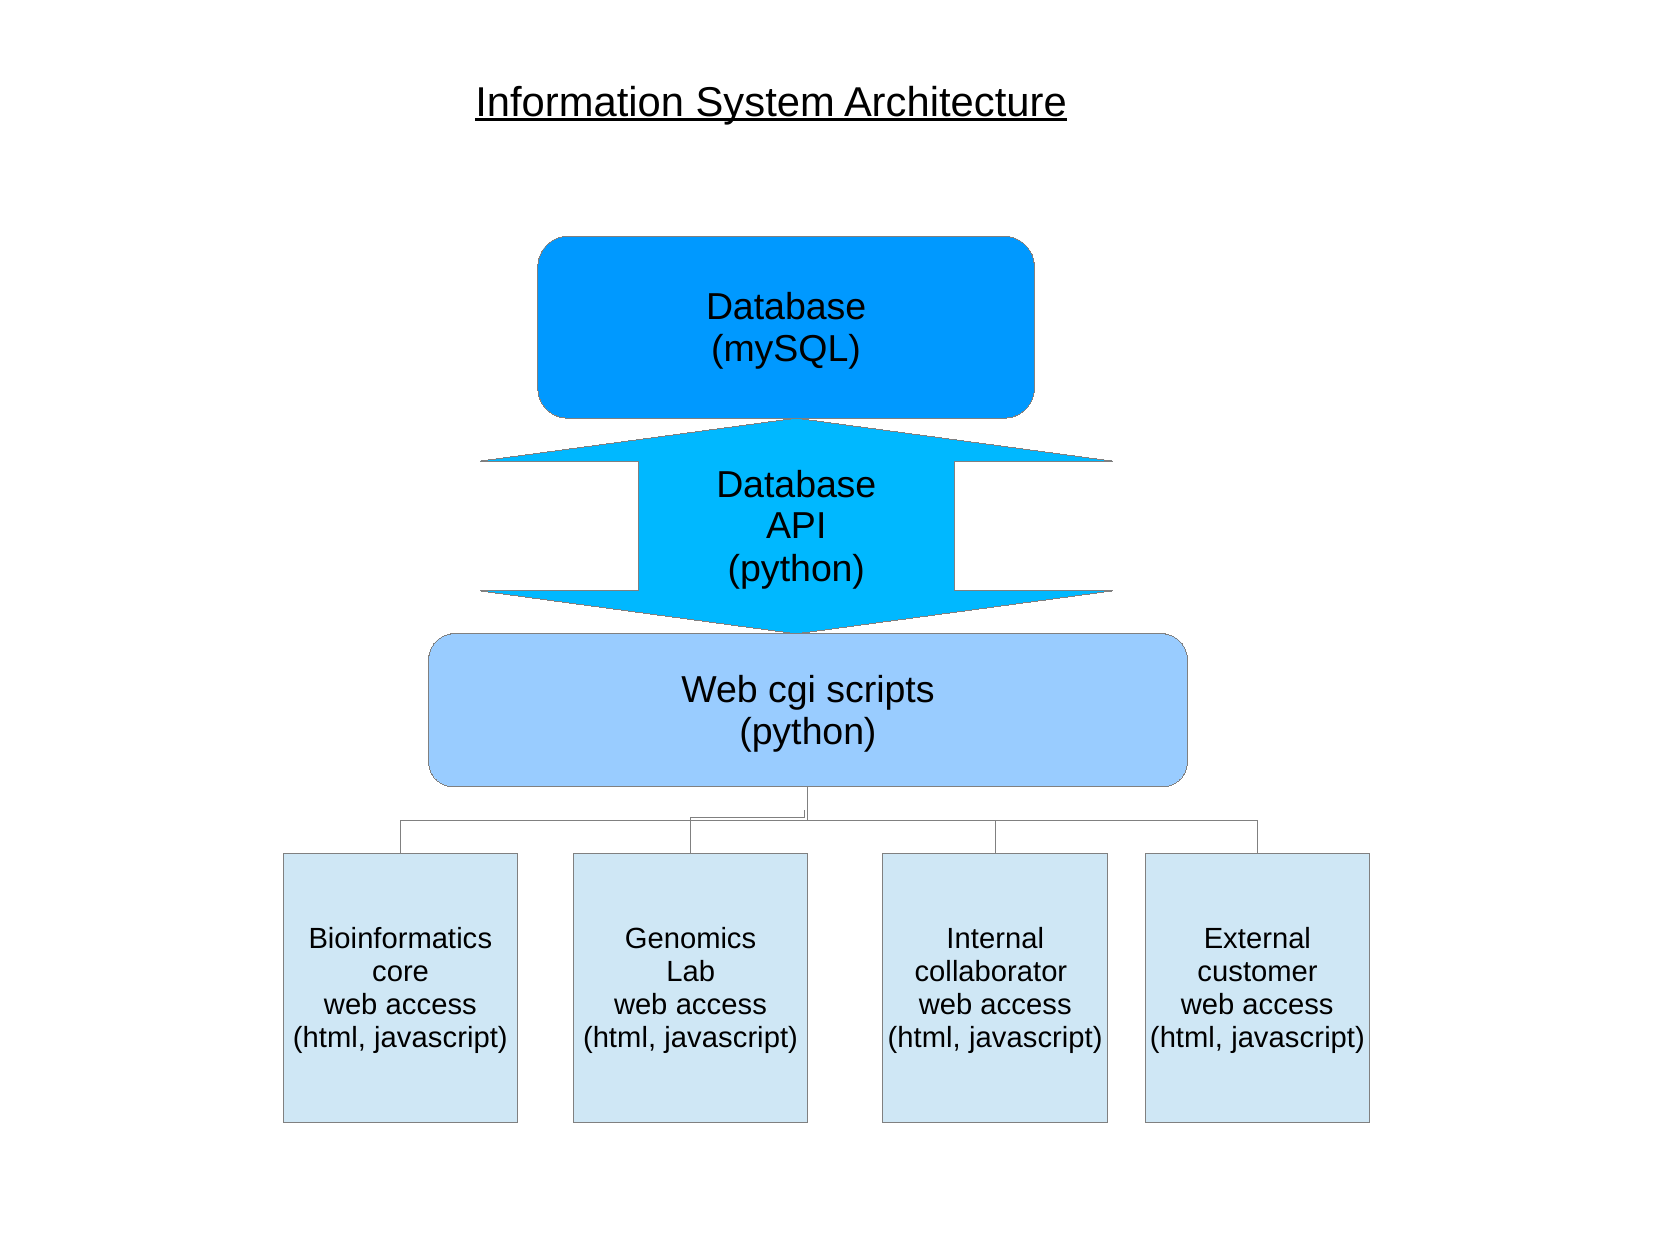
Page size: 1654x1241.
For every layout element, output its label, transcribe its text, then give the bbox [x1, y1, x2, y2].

text_box Web cgi scripts (python) [428, 633, 1188, 787]
text_box Information System Architecture [460, 70, 1084, 133]
text_box Genomics Lab web access (html, javascript) [573, 853, 808, 1123]
text_box Database API (python) [480, 418, 1113, 633]
text_box External customer web access (html, javascript) [1145, 853, 1370, 1123]
text_box Internal collaborator web access (html, javascript) [882, 853, 1108, 1123]
text_box Bioinformatics core web access (html, javascript) [283, 853, 518, 1123]
text_box Database (mySQL) [537, 236, 1035, 419]
